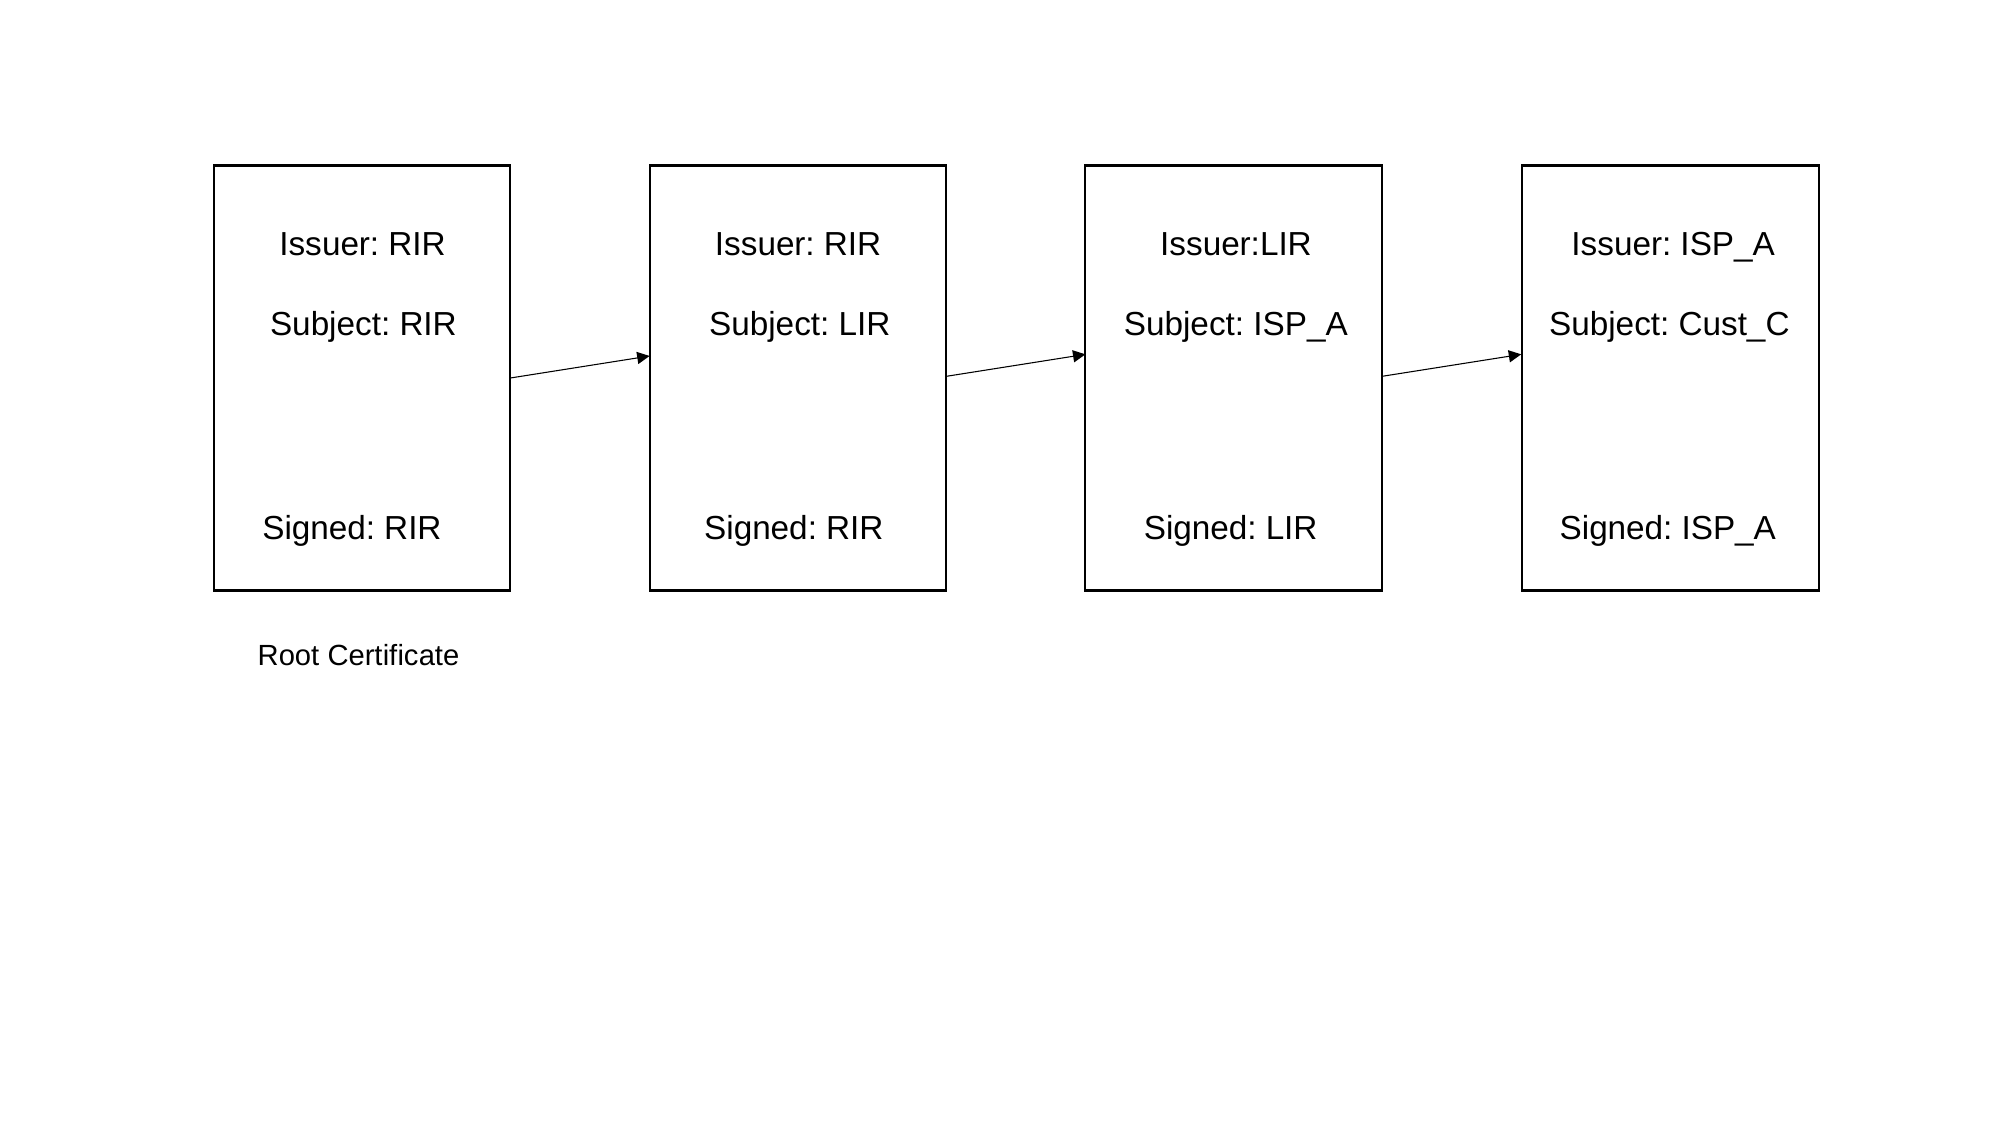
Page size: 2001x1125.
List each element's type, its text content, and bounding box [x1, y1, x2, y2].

text_box Issuer: RIR [689, 218, 907, 276]
text_box Subject: LIR [673, 297, 927, 350]
text_box Signed: RIR [236, 501, 469, 559]
text_box Issuer: ISP_A [1556, 218, 1790, 271]
text_box Root Certificate [242, 631, 475, 680]
text_box Issuer: RIR [253, 218, 472, 276]
text_box Signed: RIR [677, 501, 910, 559]
text_box Subject: ISP_A [1109, 297, 1363, 350]
text_box Subject: Cust_C [1534, 297, 1805, 350]
text_box Signed: LIR [1107, 501, 1354, 554]
text_box Subject: RIR [243, 297, 484, 355]
text_box Signed: ISP_A [1544, 501, 1791, 554]
text_box Issuer:LIR [1119, 218, 1353, 271]
